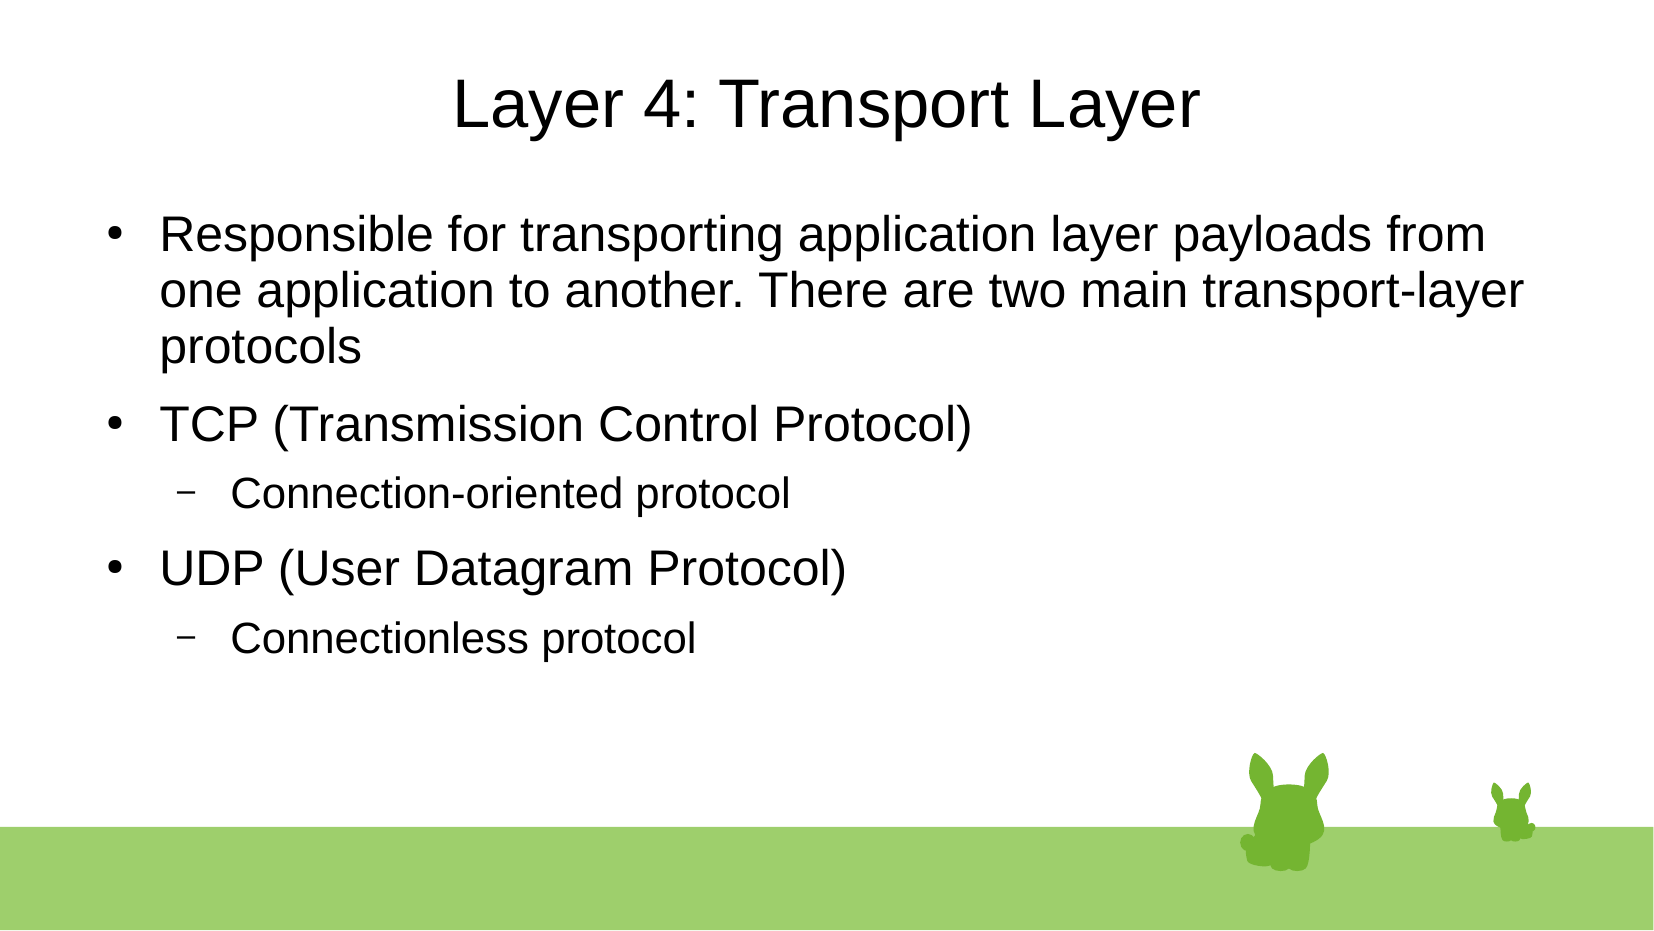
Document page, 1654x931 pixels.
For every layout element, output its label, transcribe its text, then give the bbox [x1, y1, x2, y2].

list Responsible for transporting application layer payloads from one application to another. There are two main transport-layer protocols TCP (Transmission Control Protocol) Connection-oriented protocol UDP (User Datagram Protocol) Connectionless protocol [88, 206, 1565, 739]
title Layer 4: Transport Layer [88, 29, 1565, 178]
